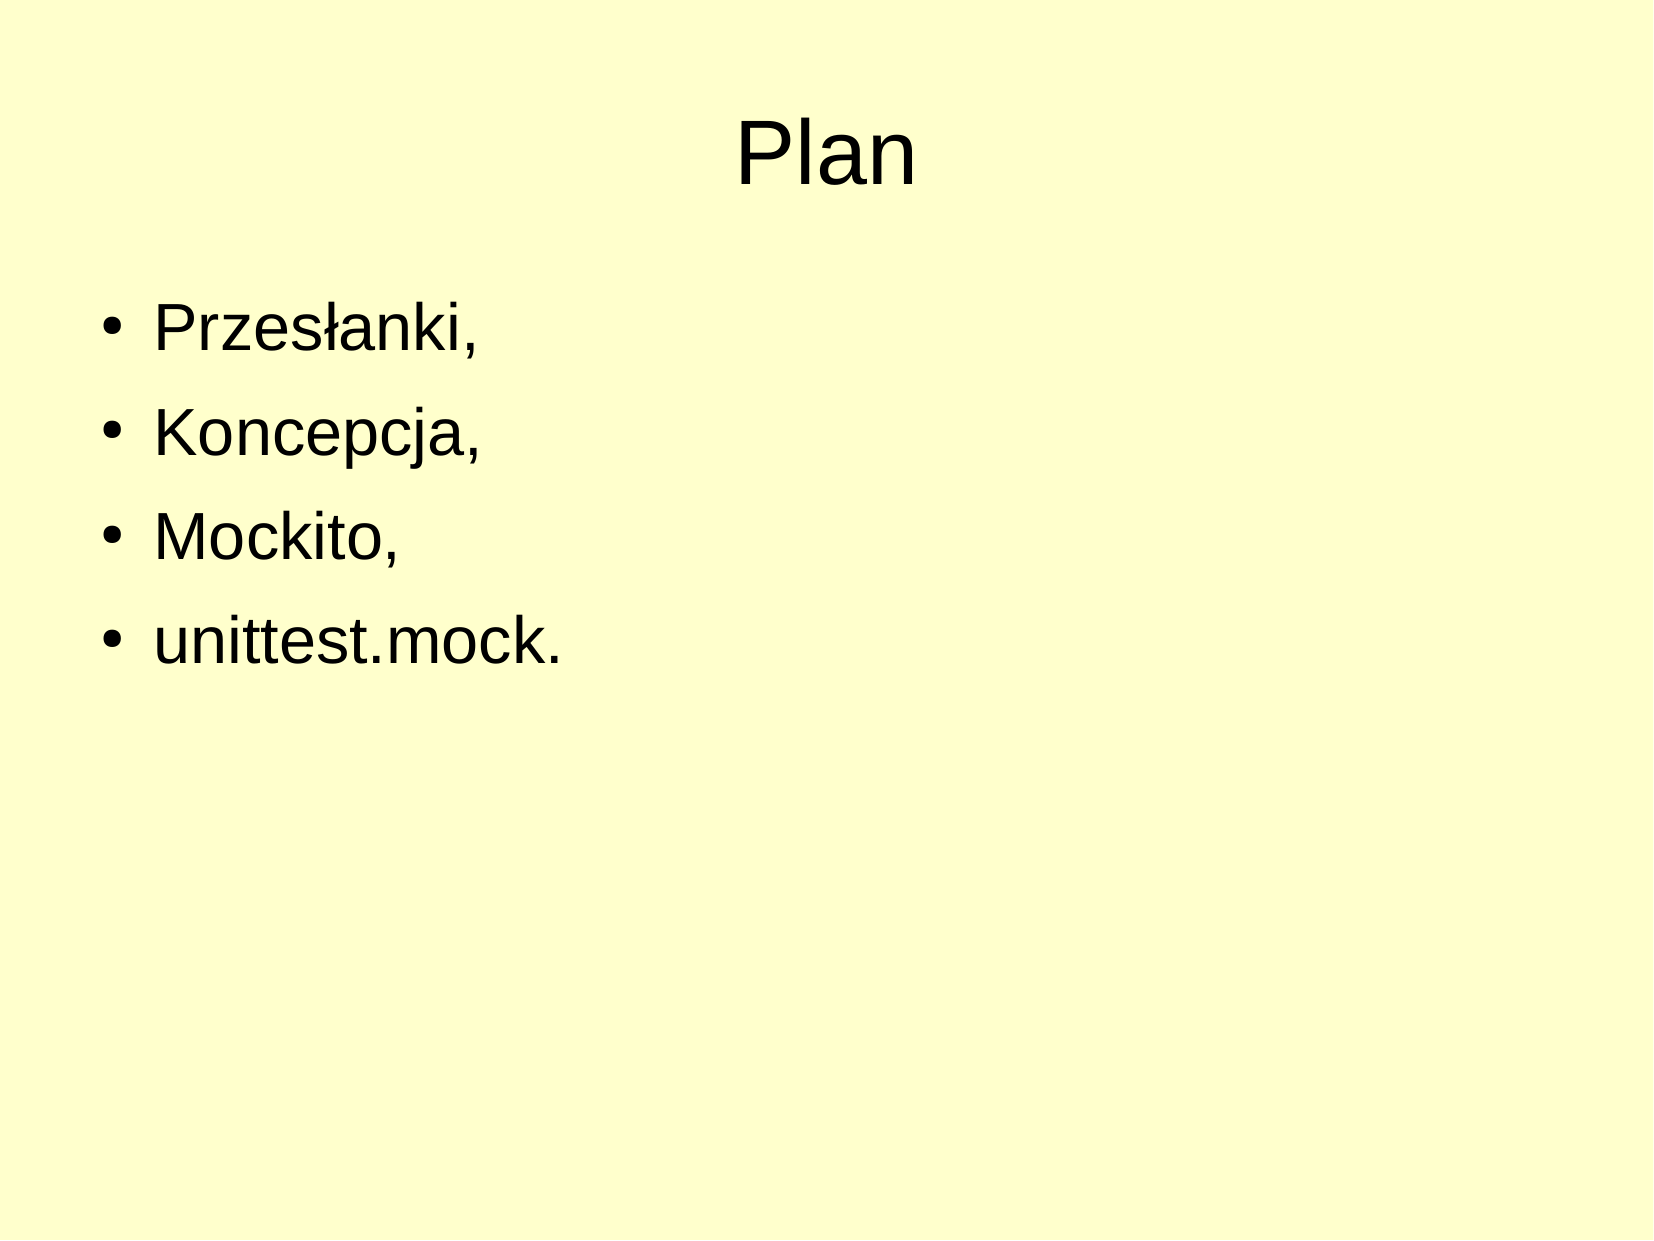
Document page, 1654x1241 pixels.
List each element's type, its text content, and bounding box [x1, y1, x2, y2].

list Przesłanki, Koncepcja, Mockito, unittest.mock. [82, 290, 1571, 1109]
title Plan [82, 49, 1571, 257]
